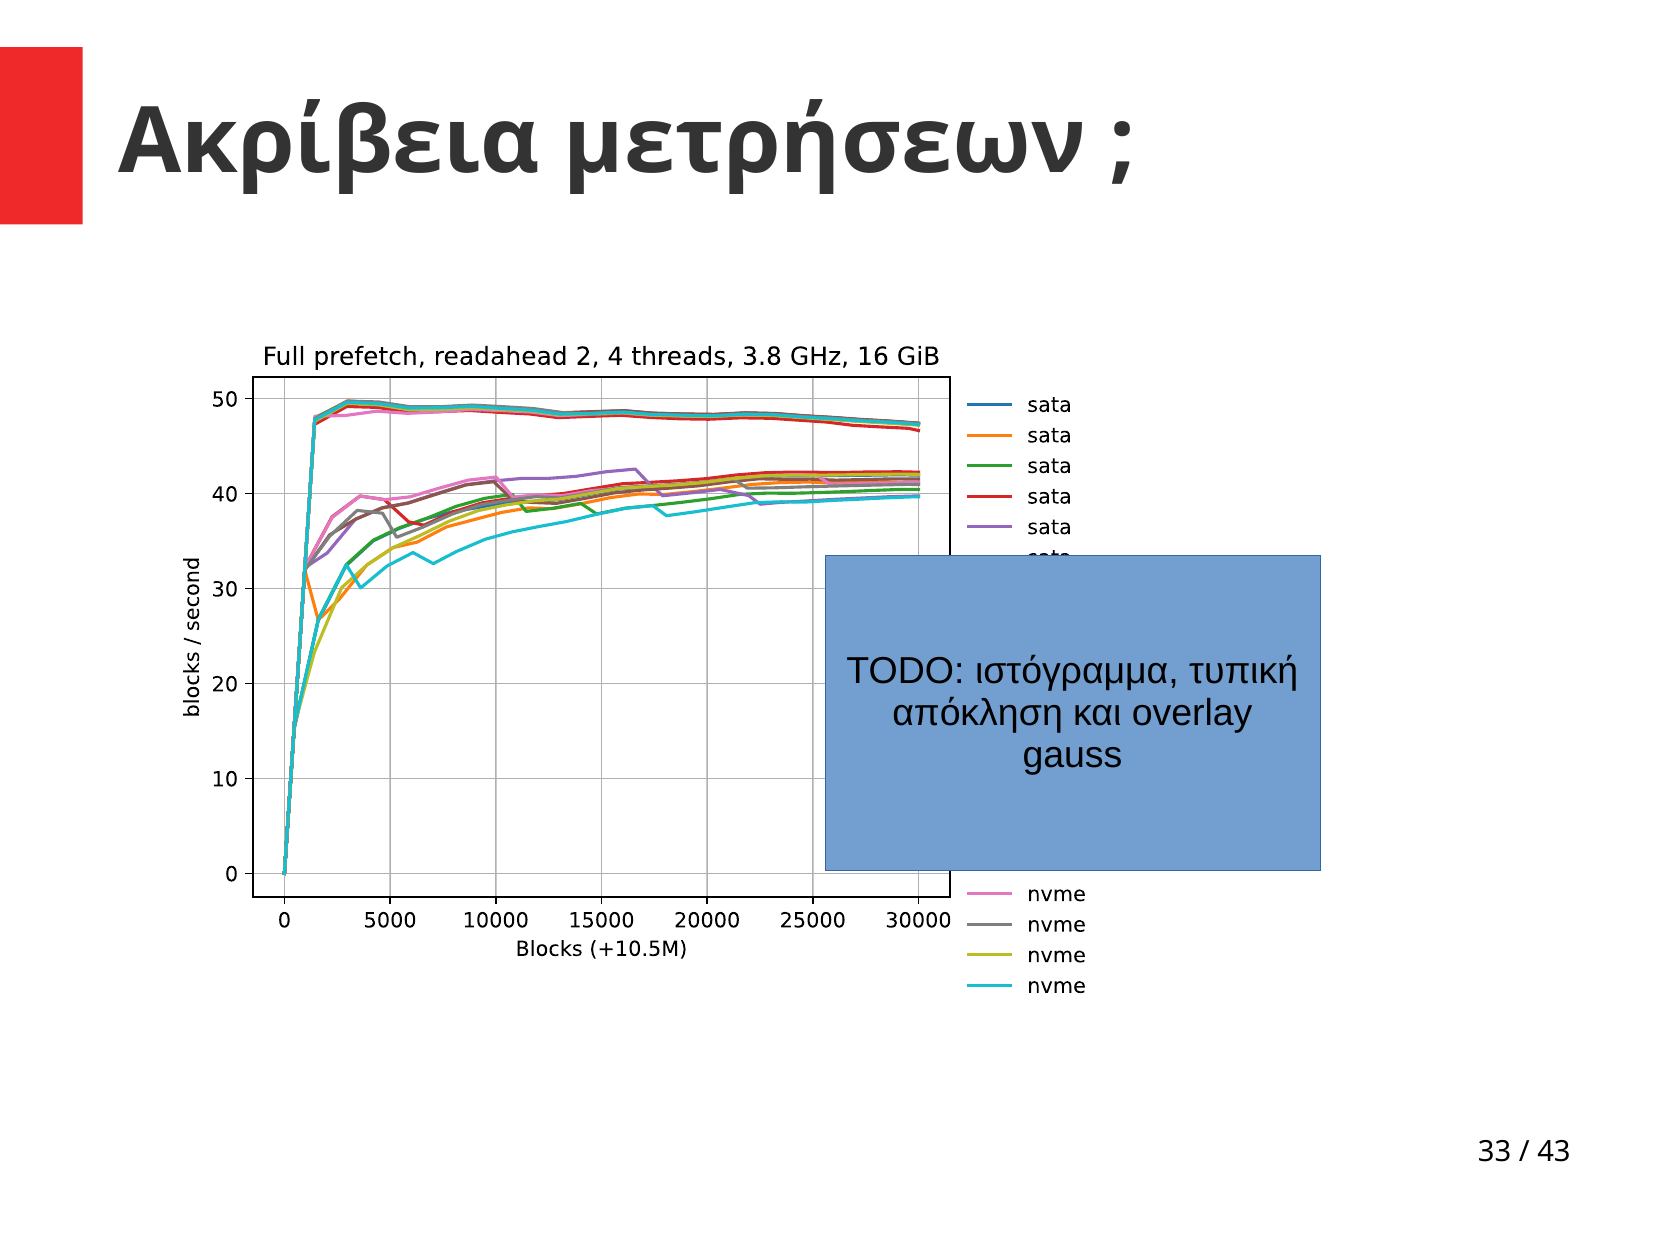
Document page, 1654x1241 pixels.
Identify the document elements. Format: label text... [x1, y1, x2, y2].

picture [167, 330, 1111, 1022]
text_box TODO: ιστόγραμμα, τυπική απόκληση και overlay gauss [825, 555, 1321, 871]
title Ακρίβεια μετρήσεων ; [118, 33, 1571, 241]
